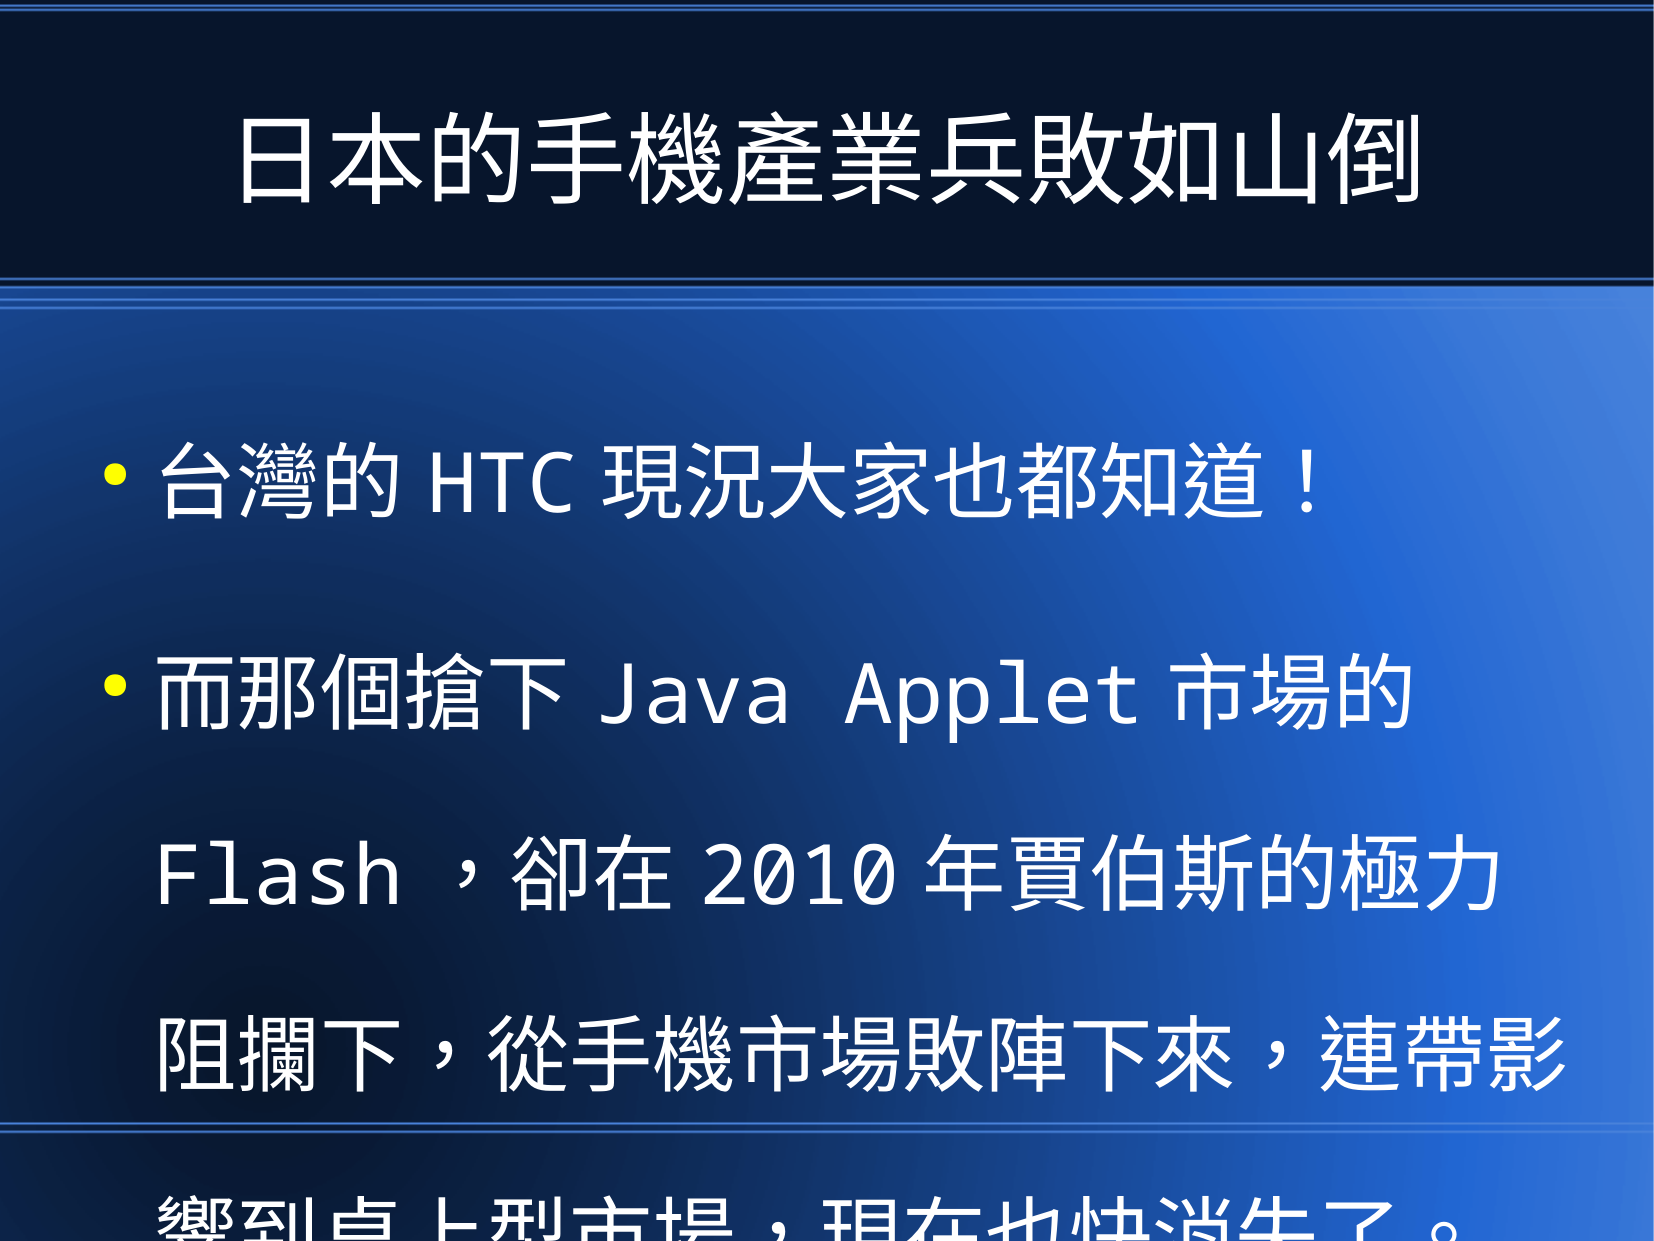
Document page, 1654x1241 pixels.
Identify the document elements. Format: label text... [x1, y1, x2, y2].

title 日本的手機產業兵敗如山倒 [82, 49, 1571, 257]
list 台灣的HTC現況大家也都知道！ 而那個搶下Java Applet市場的Flash，卻在2010年賈伯斯的極力阻攔下，從手機市場敗陣下來，連帶影響到桌上型市場，現在也快消失了。 [82, 355, 1571, 1241]
picture [0, 0, 1654, 1241]
